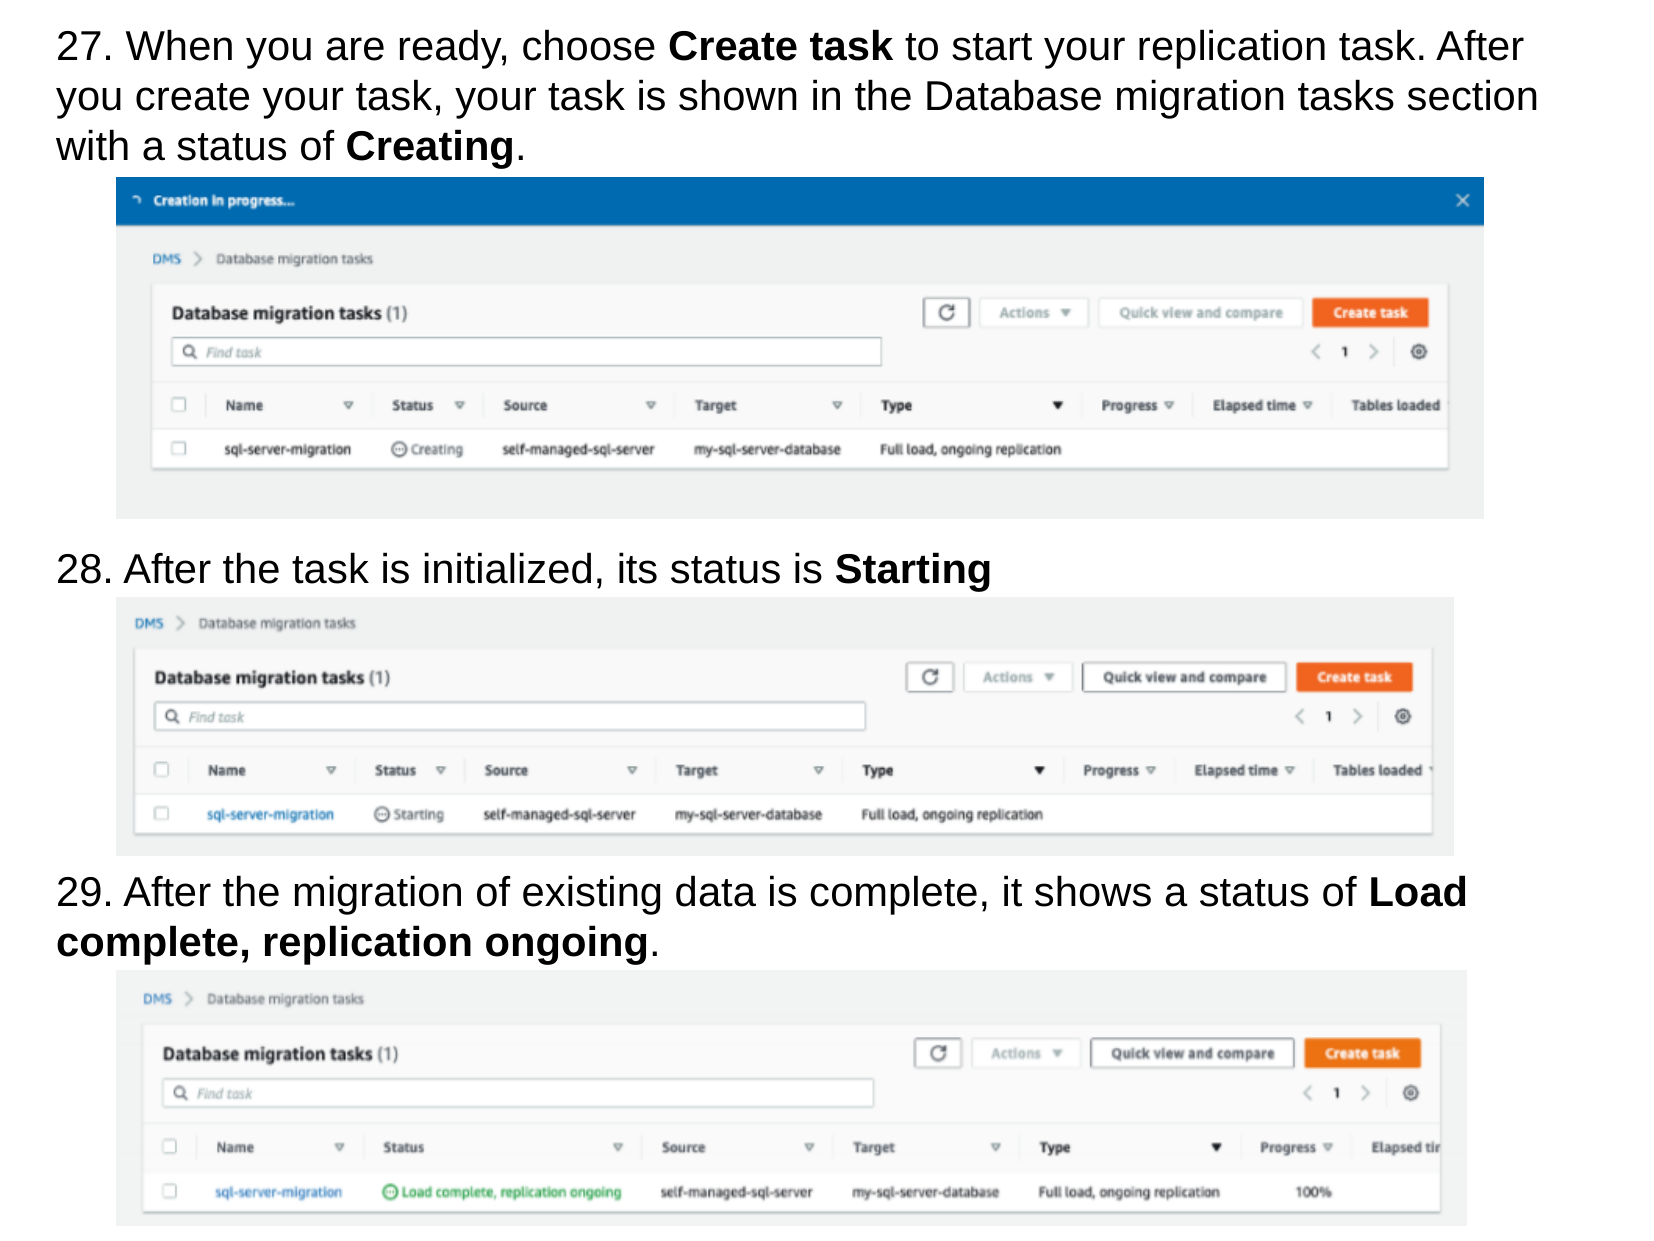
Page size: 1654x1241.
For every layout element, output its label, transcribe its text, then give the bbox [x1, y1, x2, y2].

picture [116, 970, 1467, 1226]
text_box 28. After the task is initialized, its status is Starting [55, 541, 1545, 604]
picture [116, 597, 1454, 856]
text_box 27. When you are ready, choose Create task to start your replication task. After you create your task, your task is shown in the Database migration tasks section with a status of Creating. [55, 18, 1545, 233]
picture [116, 177, 1484, 519]
text_box 29. After the migration of existing data is complete, it shows a status of Load complete, replication ongoing. [55, 864, 1545, 927]
